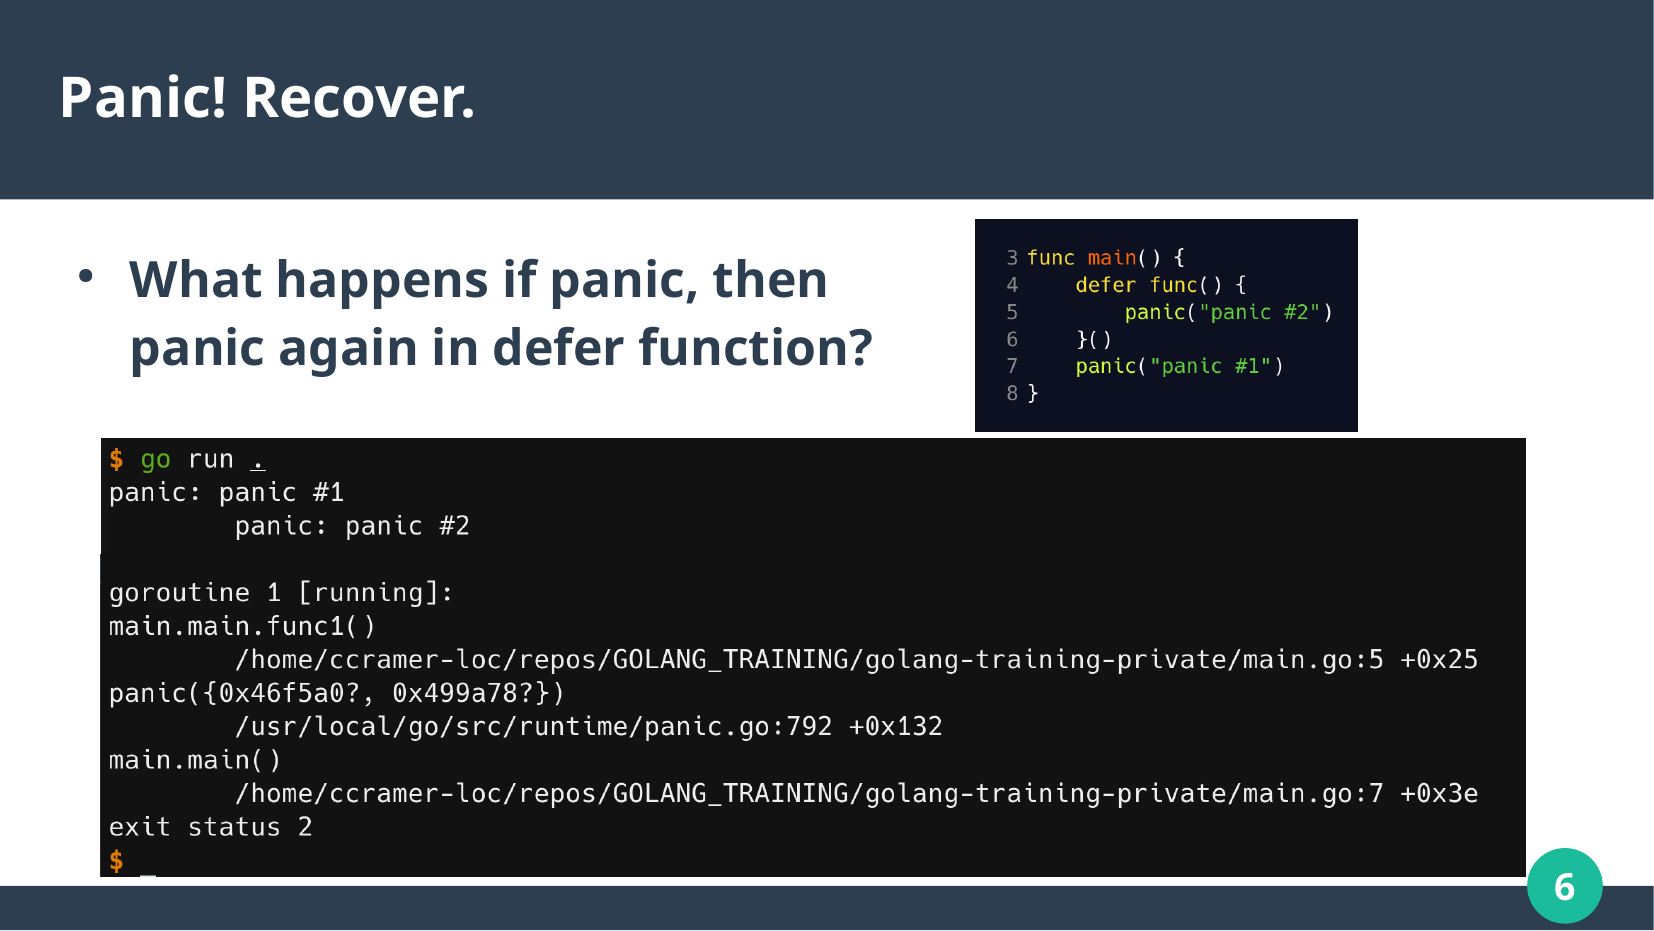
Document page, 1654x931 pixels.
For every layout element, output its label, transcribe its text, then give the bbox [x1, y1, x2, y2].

title Panic! Recover. [59, 37, 1595, 155]
picture [975, 219, 1358, 432]
list What happens if panic, then panic again in defer function? [59, 243, 938, 451]
picture [100, 438, 1526, 877]
